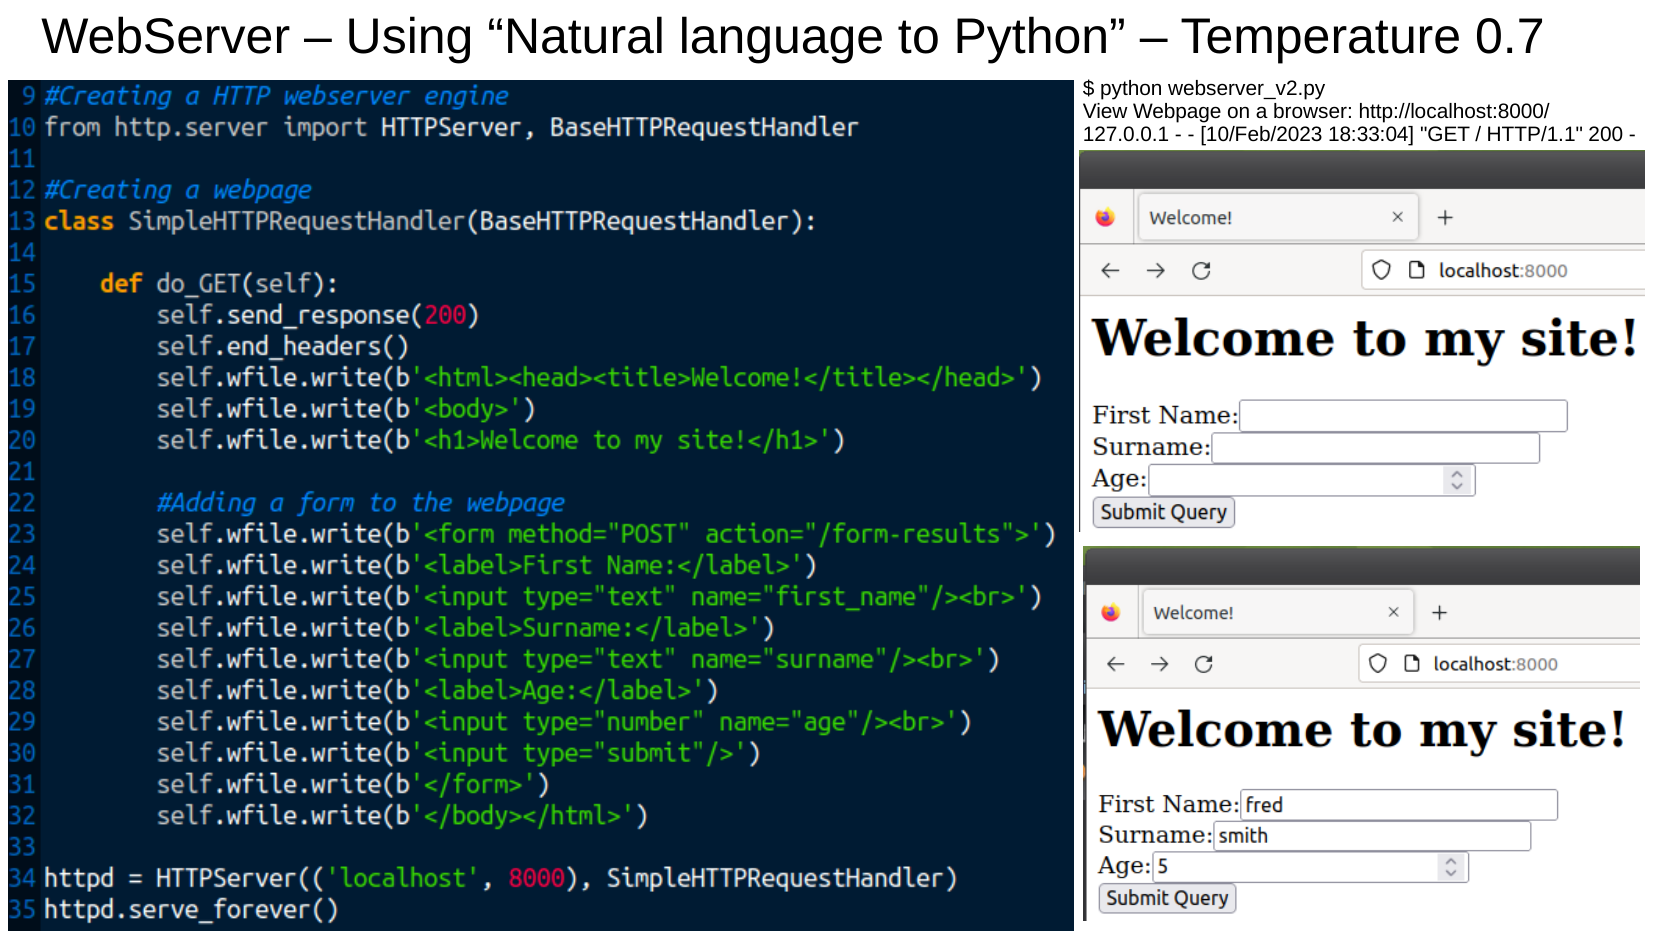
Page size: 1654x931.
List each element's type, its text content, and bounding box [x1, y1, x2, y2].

text_box $ python webserver_v2.py View Webpage on a browser: http://localhost:8000/ 127.0.0.1 - - [10/Feb/2023 18:33:04] "GET / HTTP/1.1" 200 - [1068, 68, 1654, 154]
picture [1079, 154, 1645, 532]
picture [8, 80, 1074, 931]
title WebServer – Using “Natural language to Python” – Temperature 0.7 [41, 4, 1646, 69]
picture [1083, 546, 1640, 921]
